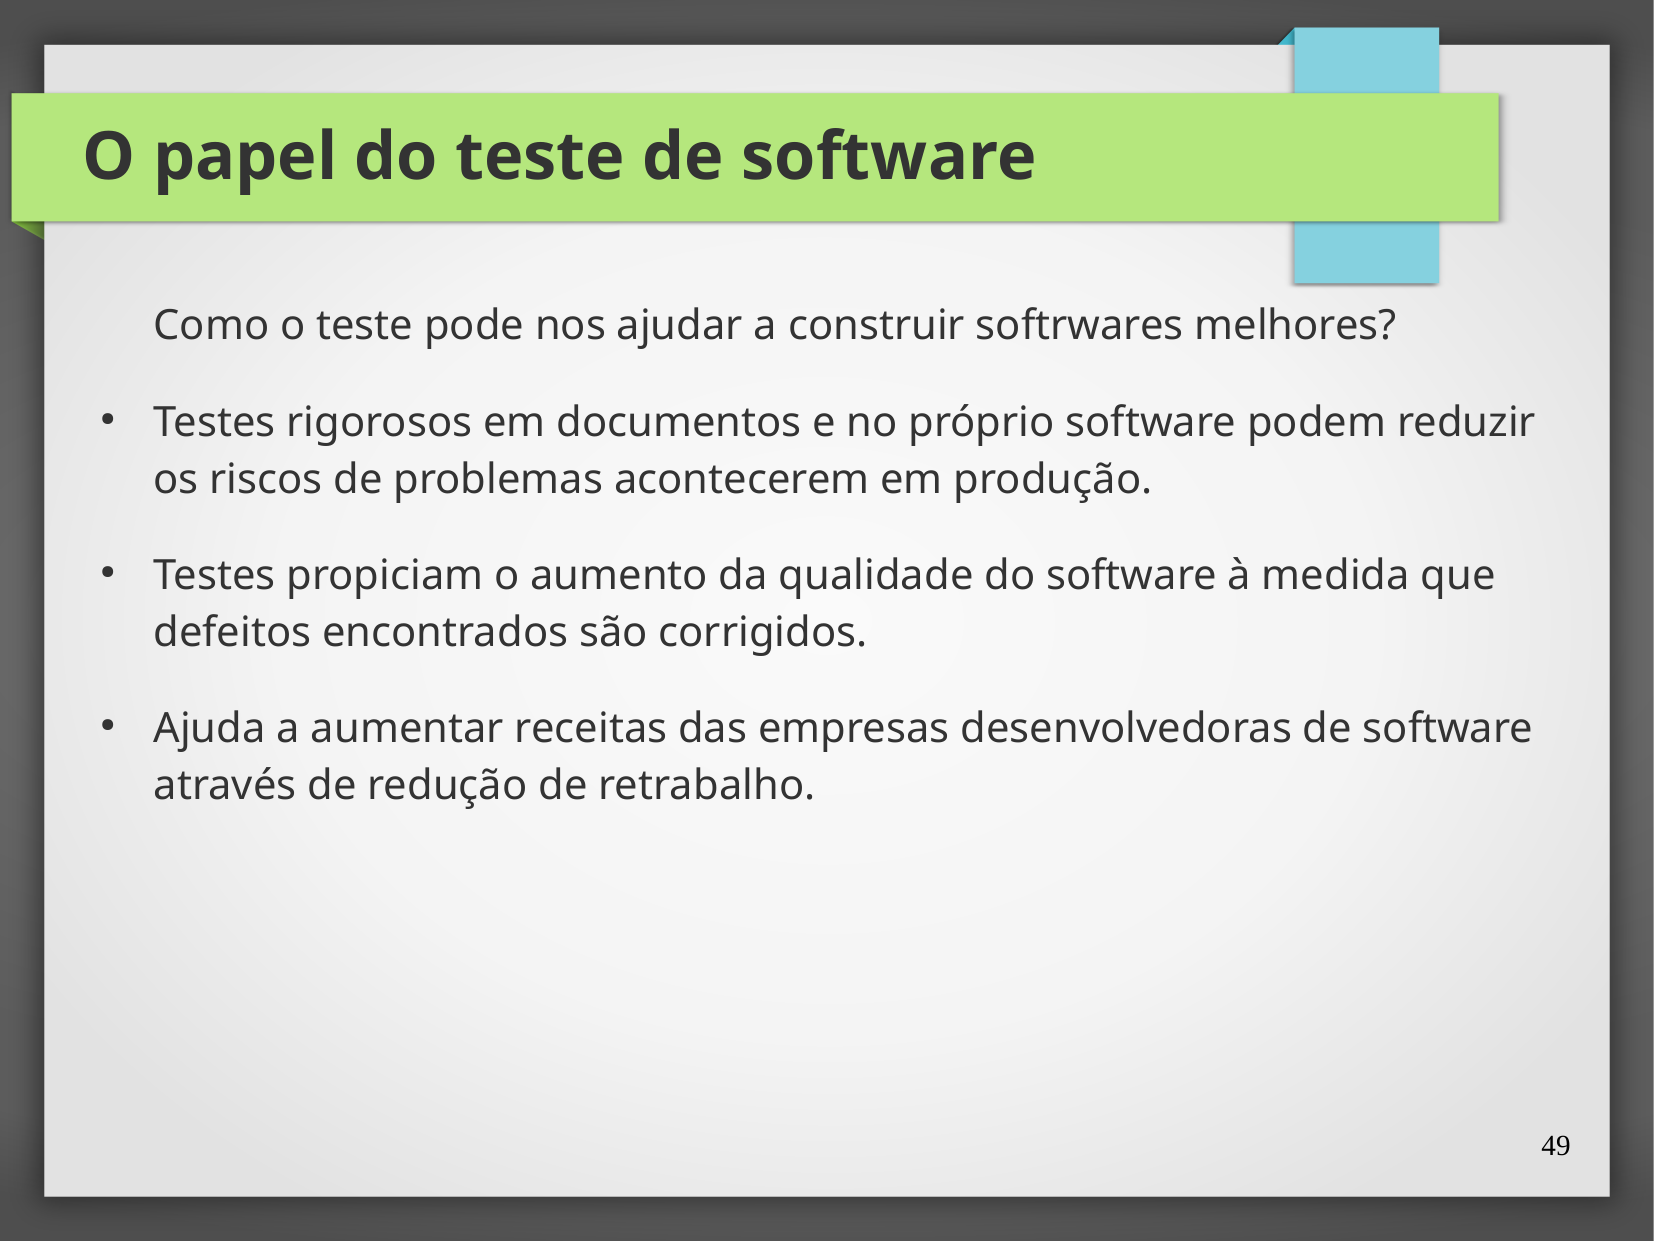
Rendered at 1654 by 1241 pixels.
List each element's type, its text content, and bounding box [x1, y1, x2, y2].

title O papel do teste de software [82, 94, 1264, 213]
picture [0, 0, 1654, 1241]
list Como o teste pode nos ajudar a construir softrwares melhores? Testes rigorosos em documentos e no próprio software podem reduzir os riscos de problemas acontecerem em produção. Testes propiciam o aumento da qualidade do software à medida que defeitos encontrados são corrigidos. Ajuda a aumentar receitas das empresas desenvolvedoras de software através de redução de retrabalho. [82, 295, 1571, 1015]
